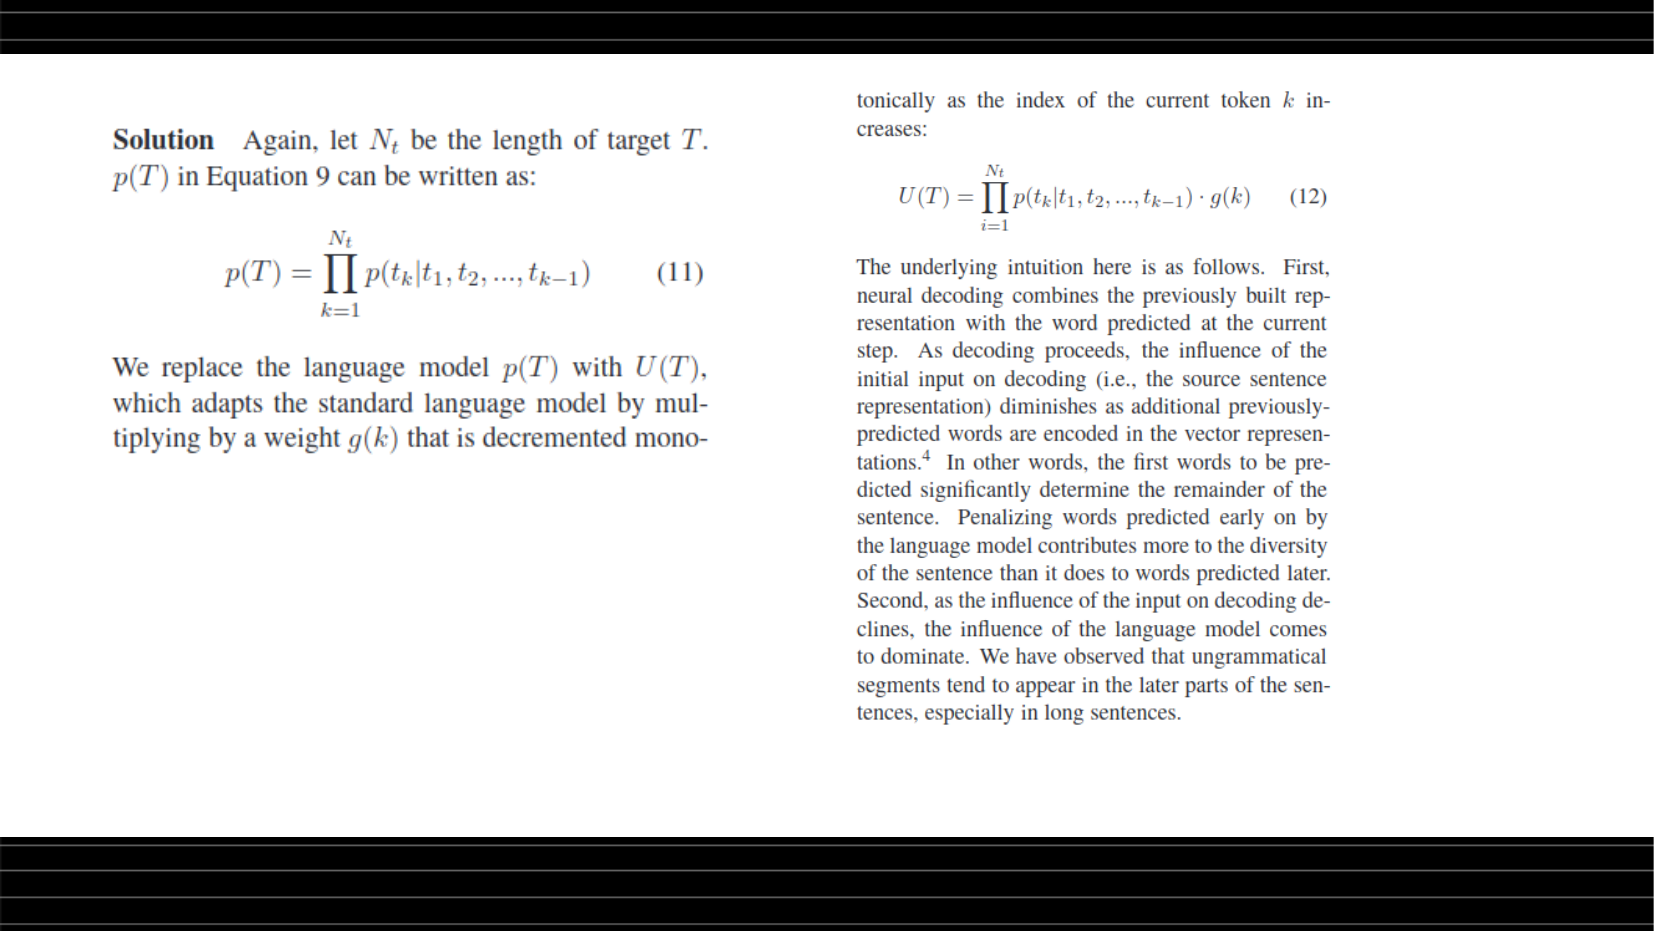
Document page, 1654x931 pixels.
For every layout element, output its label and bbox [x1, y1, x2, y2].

picture [0, 837, 1654, 931]
picture [90, 115, 721, 481]
picture [842, 74, 1396, 726]
picture [0, 0, 1654, 54]
